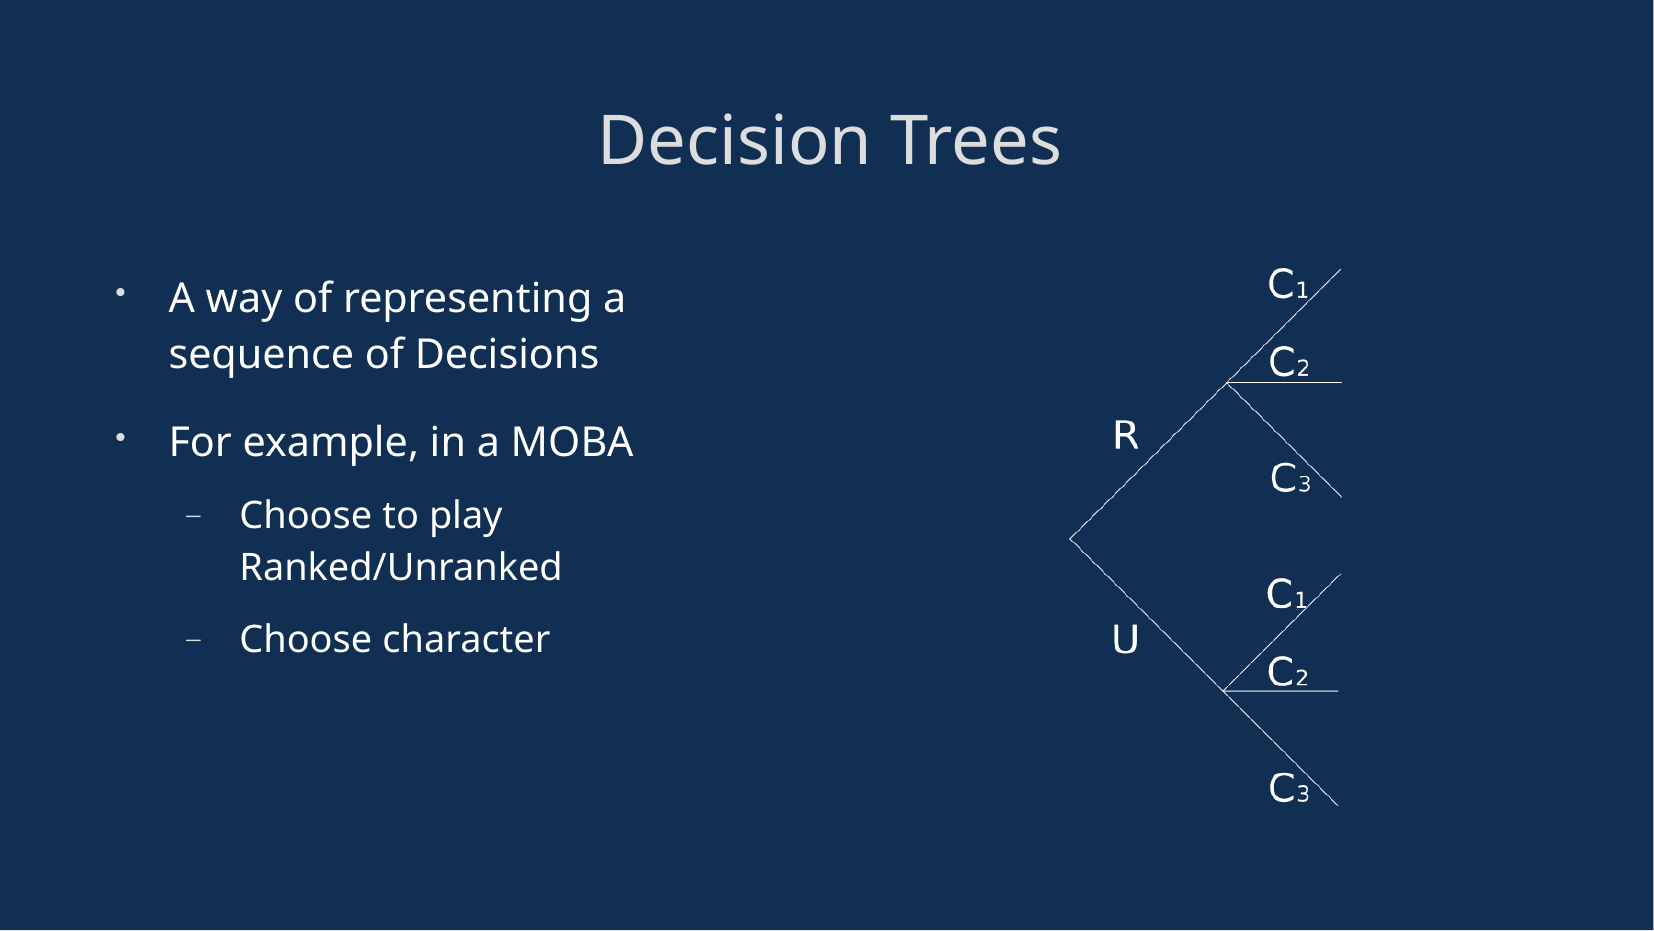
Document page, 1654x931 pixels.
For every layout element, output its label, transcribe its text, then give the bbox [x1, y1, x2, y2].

picture [1069, 268, 1342, 806]
title Decision Trees [97, 56, 1563, 220]
list A way of representing a sequence of Decisions For example, in a MOBA Choose to play Ranked/Unranked Choose character [97, 268, 813, 806]
